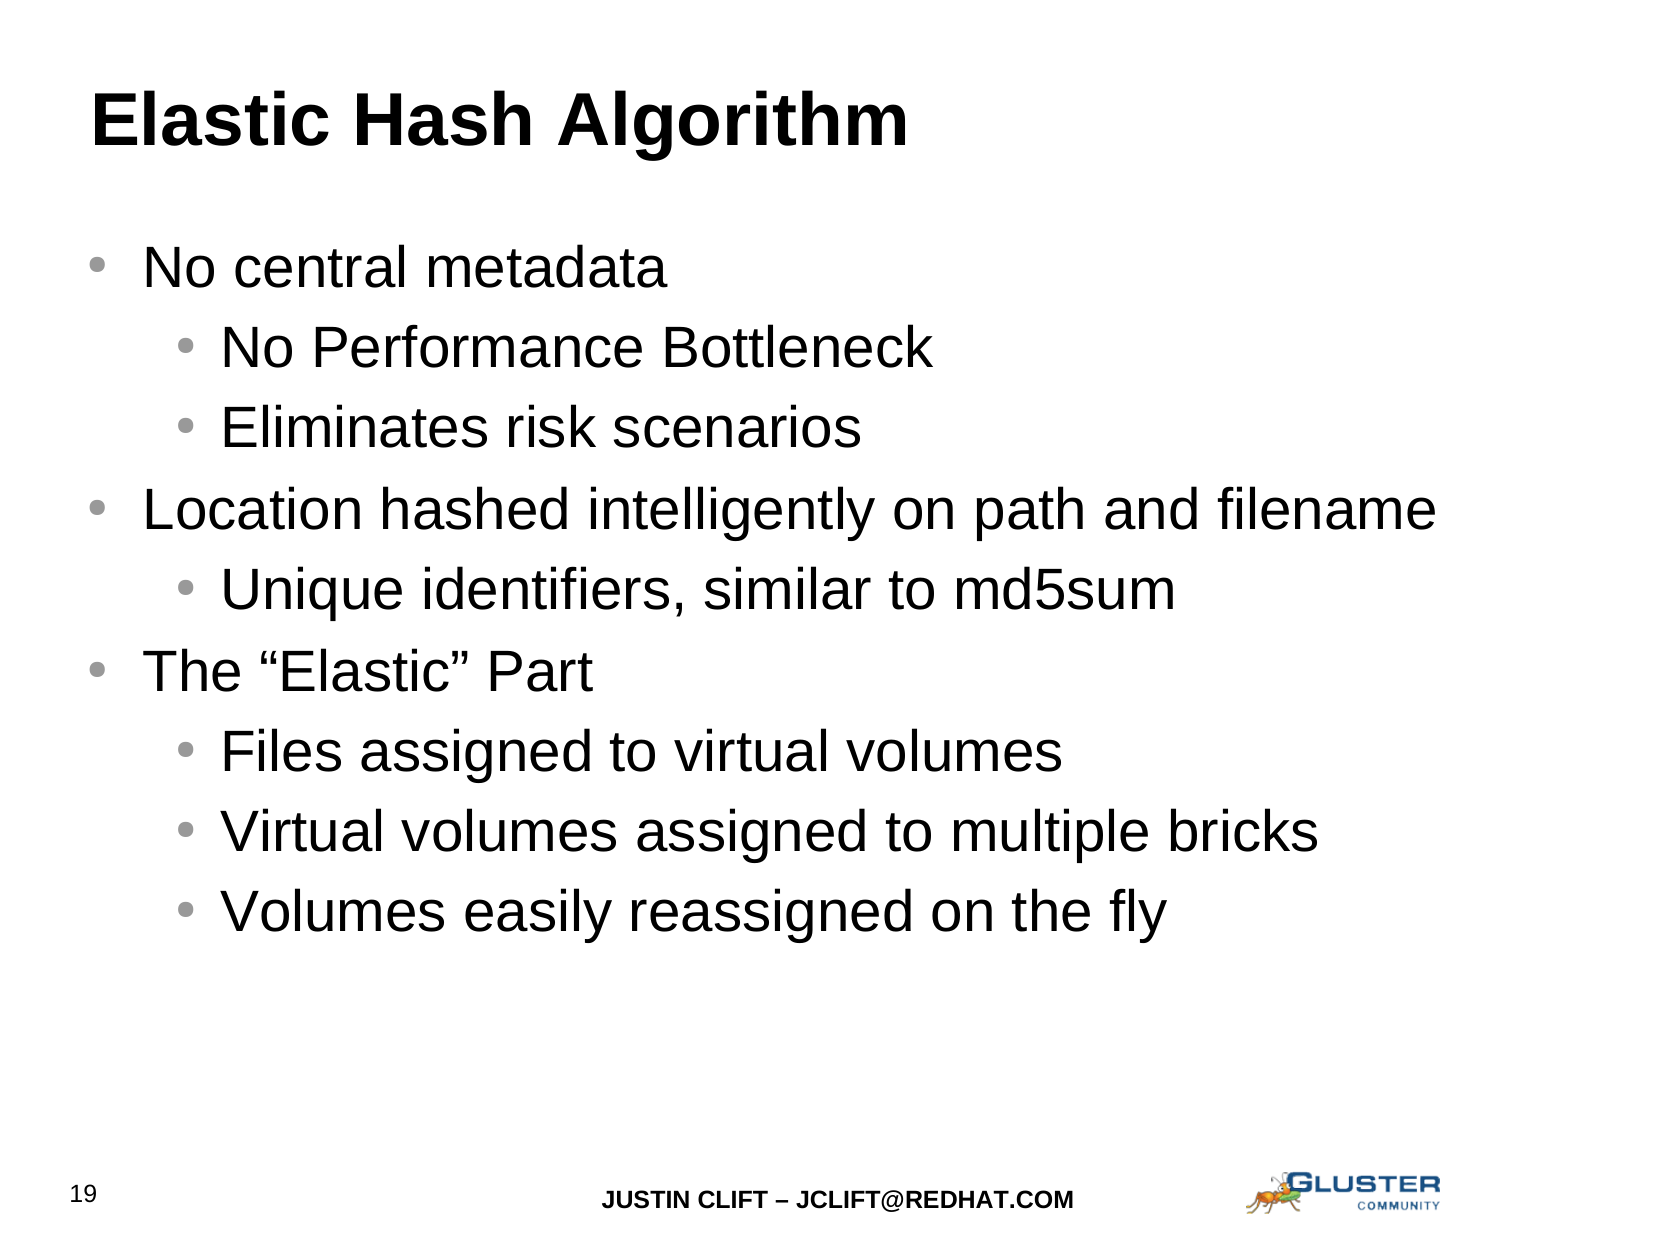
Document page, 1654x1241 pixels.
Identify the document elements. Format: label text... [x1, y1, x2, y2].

list No central metadata No Performance Bottleneck Eliminates risk scenarios Location hashed intelligently on path and filename Unique identifiers, similar to md5sum The “Elastic” Part Files assigned to virtual volumes Virtual volumes assigned to multiple bricks Volumes easily reassigned on the fly [86, 232, 1576, 1111]
picture [1246, 1170, 1440, 1215]
title Elastic Hash Algorithm [90, 15, 1579, 223]
